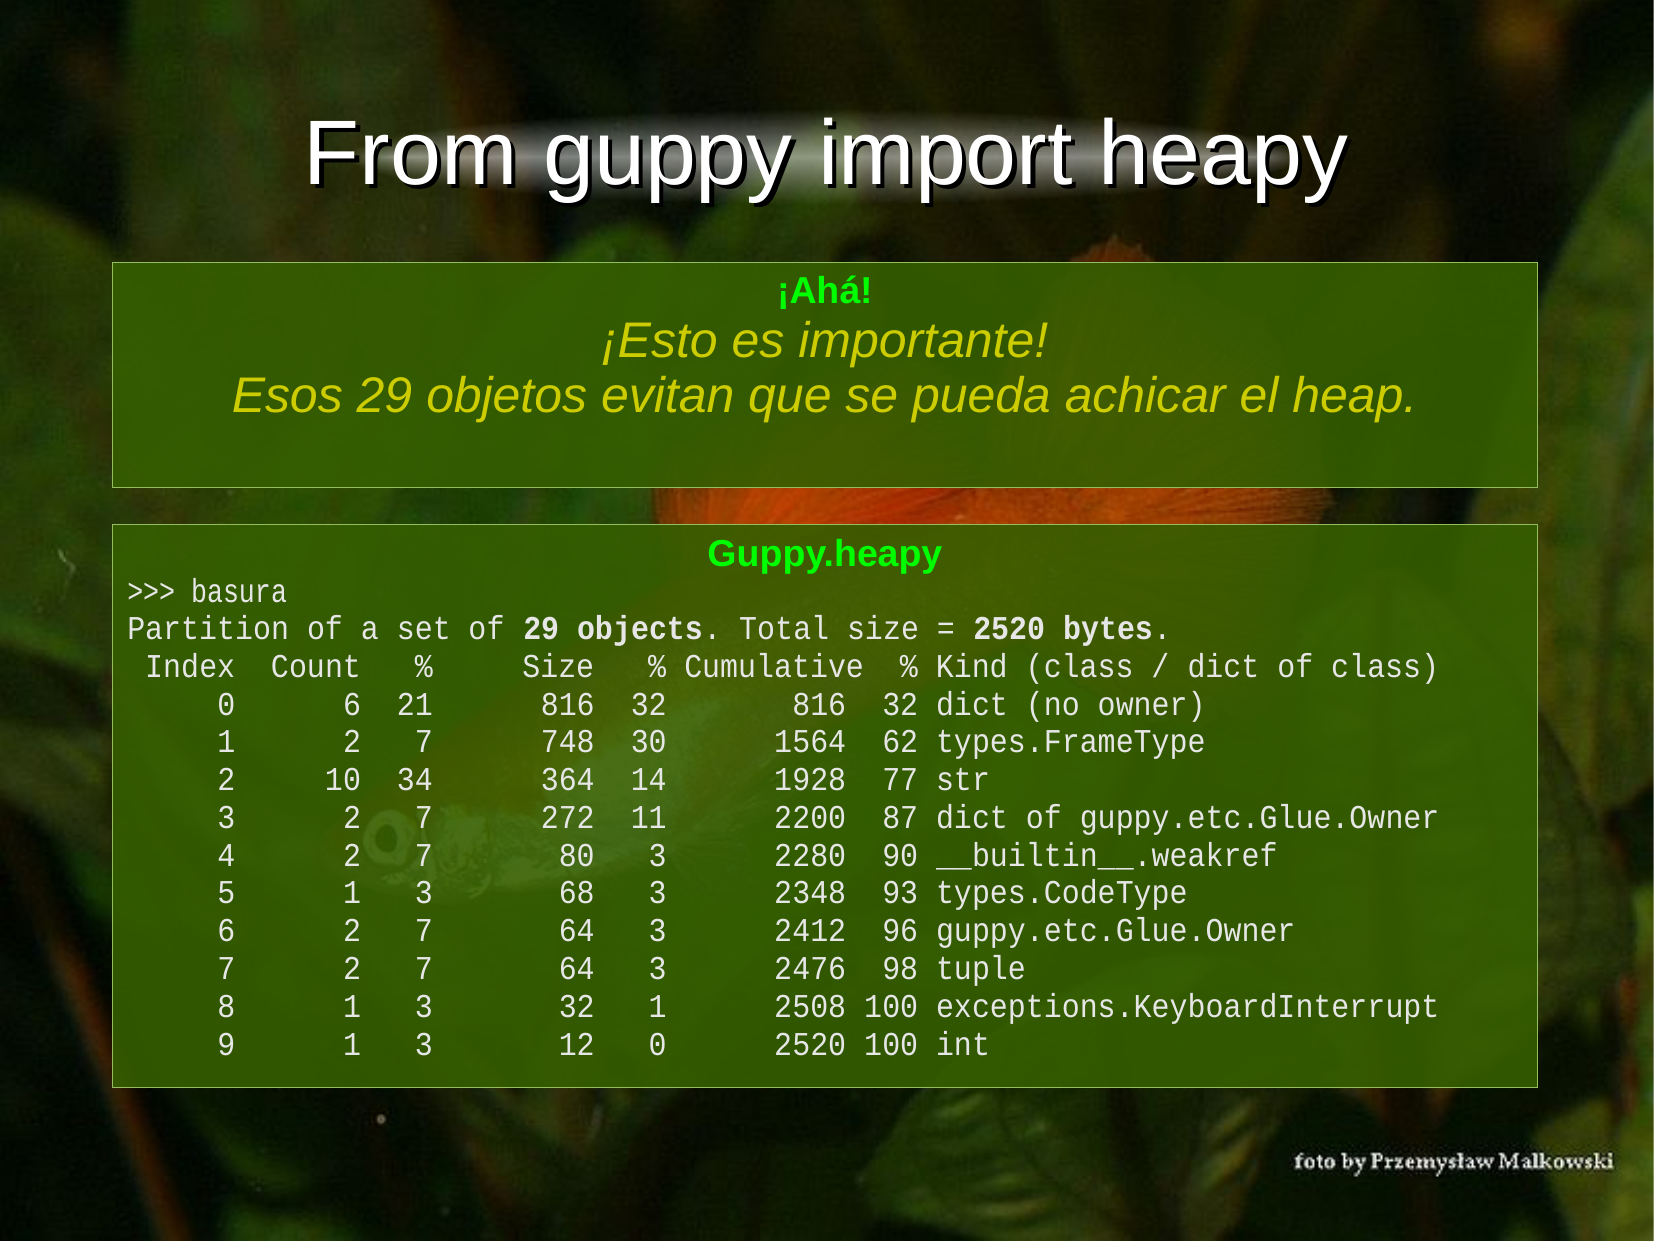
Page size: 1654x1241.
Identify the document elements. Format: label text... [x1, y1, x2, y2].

text_box Guppy.heapy >>> basura Partition of a set of 29 objects. Total size = 2520 bytes. Index Count % Size % Cumulative % Kind (class / dict of class) 0 6 21 816 32 816 32 dict (no owner) 1 2 7 748 30 1564 62 types.FrameType 2 10 34 364 14 1928 77 str 3 2 7 272 11 2200 87 dict of guppy.etc.Glue.Owner 4 2 7 80 3 2280 90 __builtin__.weakref 5 1 3 68 3 2348 93 types.CodeType 6 2 7 64 3 2412 96 guppy.etc.Glue.Owner 7 2 7 64 3 2476 98 tuple 8 1 3 32 1 2508 100 exceptions.KeyboardInterrupt 9 1 3 12 0 2520 100 int [112, 524, 1538, 1088]
title From guppy import heapy [82, 49, 1571, 257]
text_box ¡Ahá! ¡Esto es importante! Esos 29 objetos evitan que se pueda achicar el heap. [112, 262, 1538, 488]
picture [0, 0, 1654, 1241]
